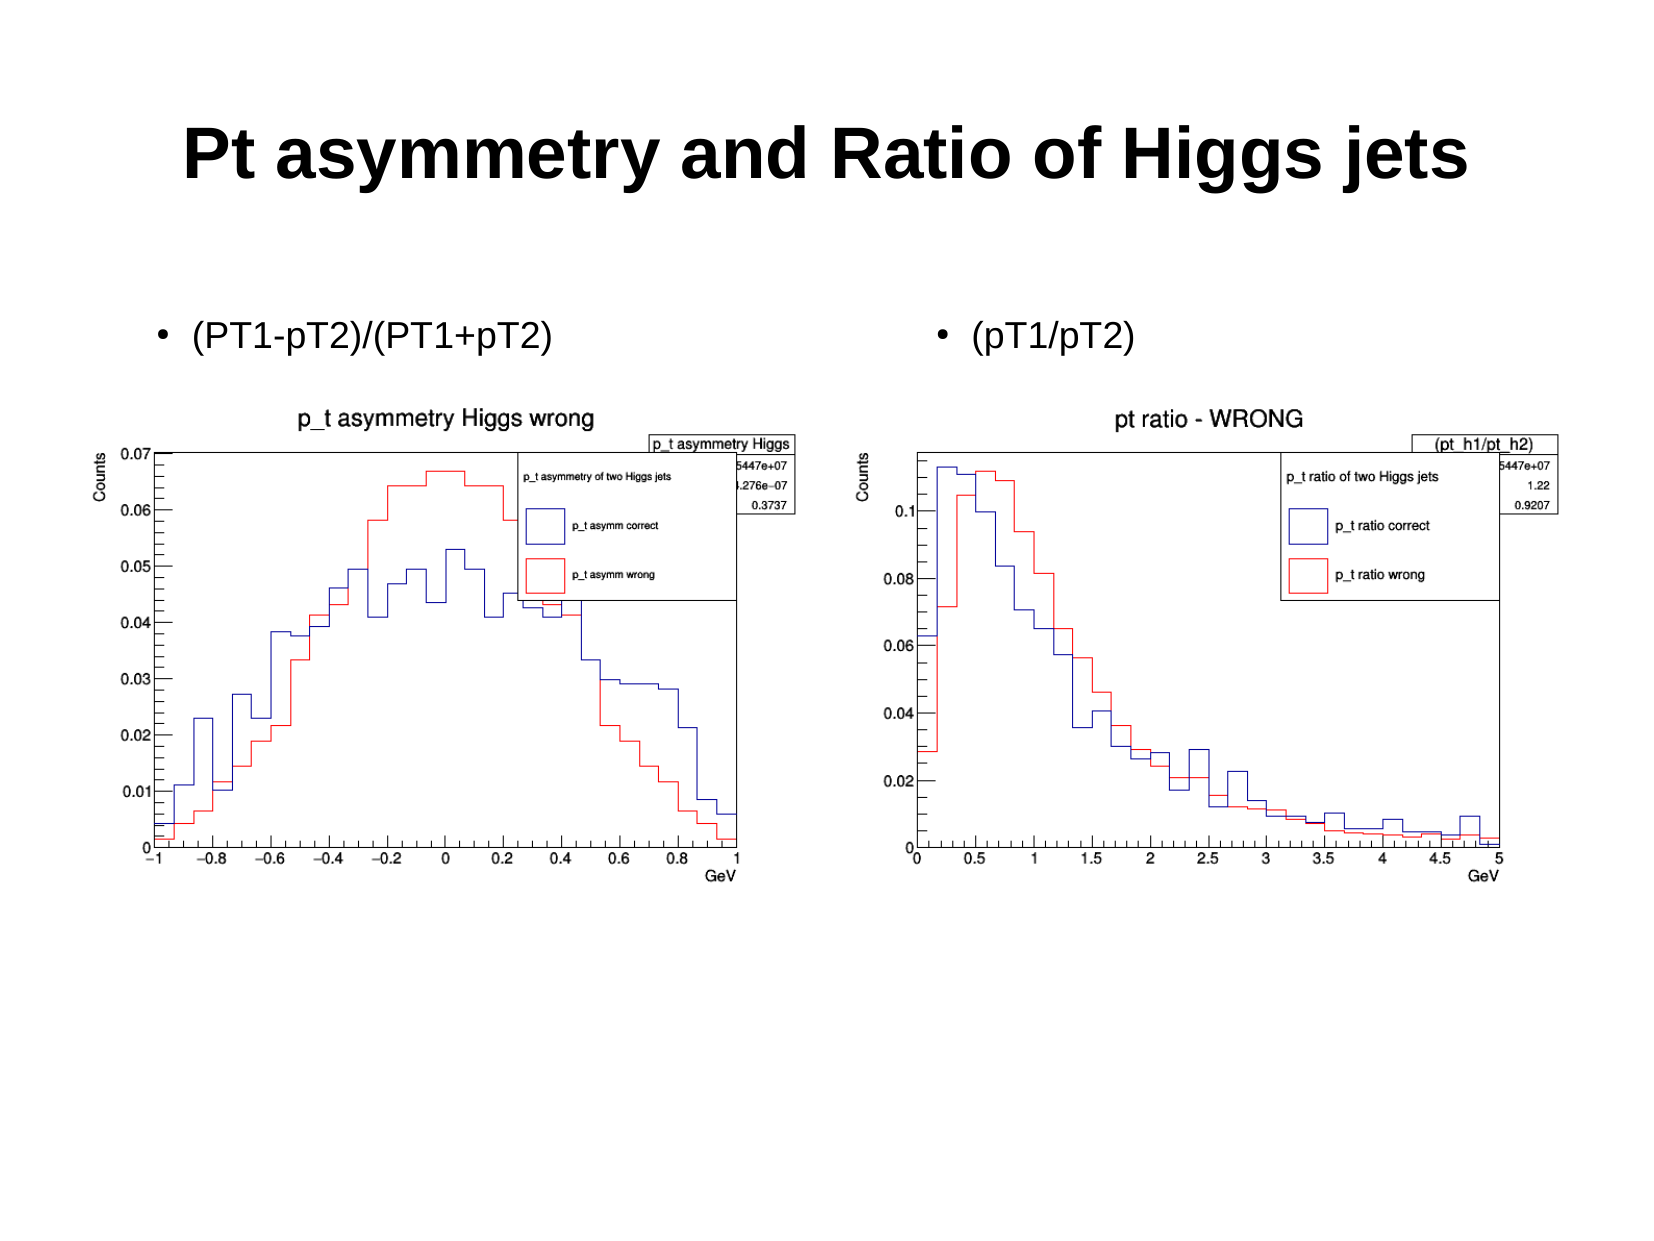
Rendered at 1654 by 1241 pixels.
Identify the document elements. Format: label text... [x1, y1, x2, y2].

text_box (pT1/pT2) [921, 307, 1477, 364]
title Pt asymmetry and Ratio of Higgs jets [82, 49, 1571, 257]
text_box (PT1-pT2)/(PT1+pT2) [141, 307, 768, 364]
picture [845, 403, 1572, 897]
picture [82, 403, 809, 897]
